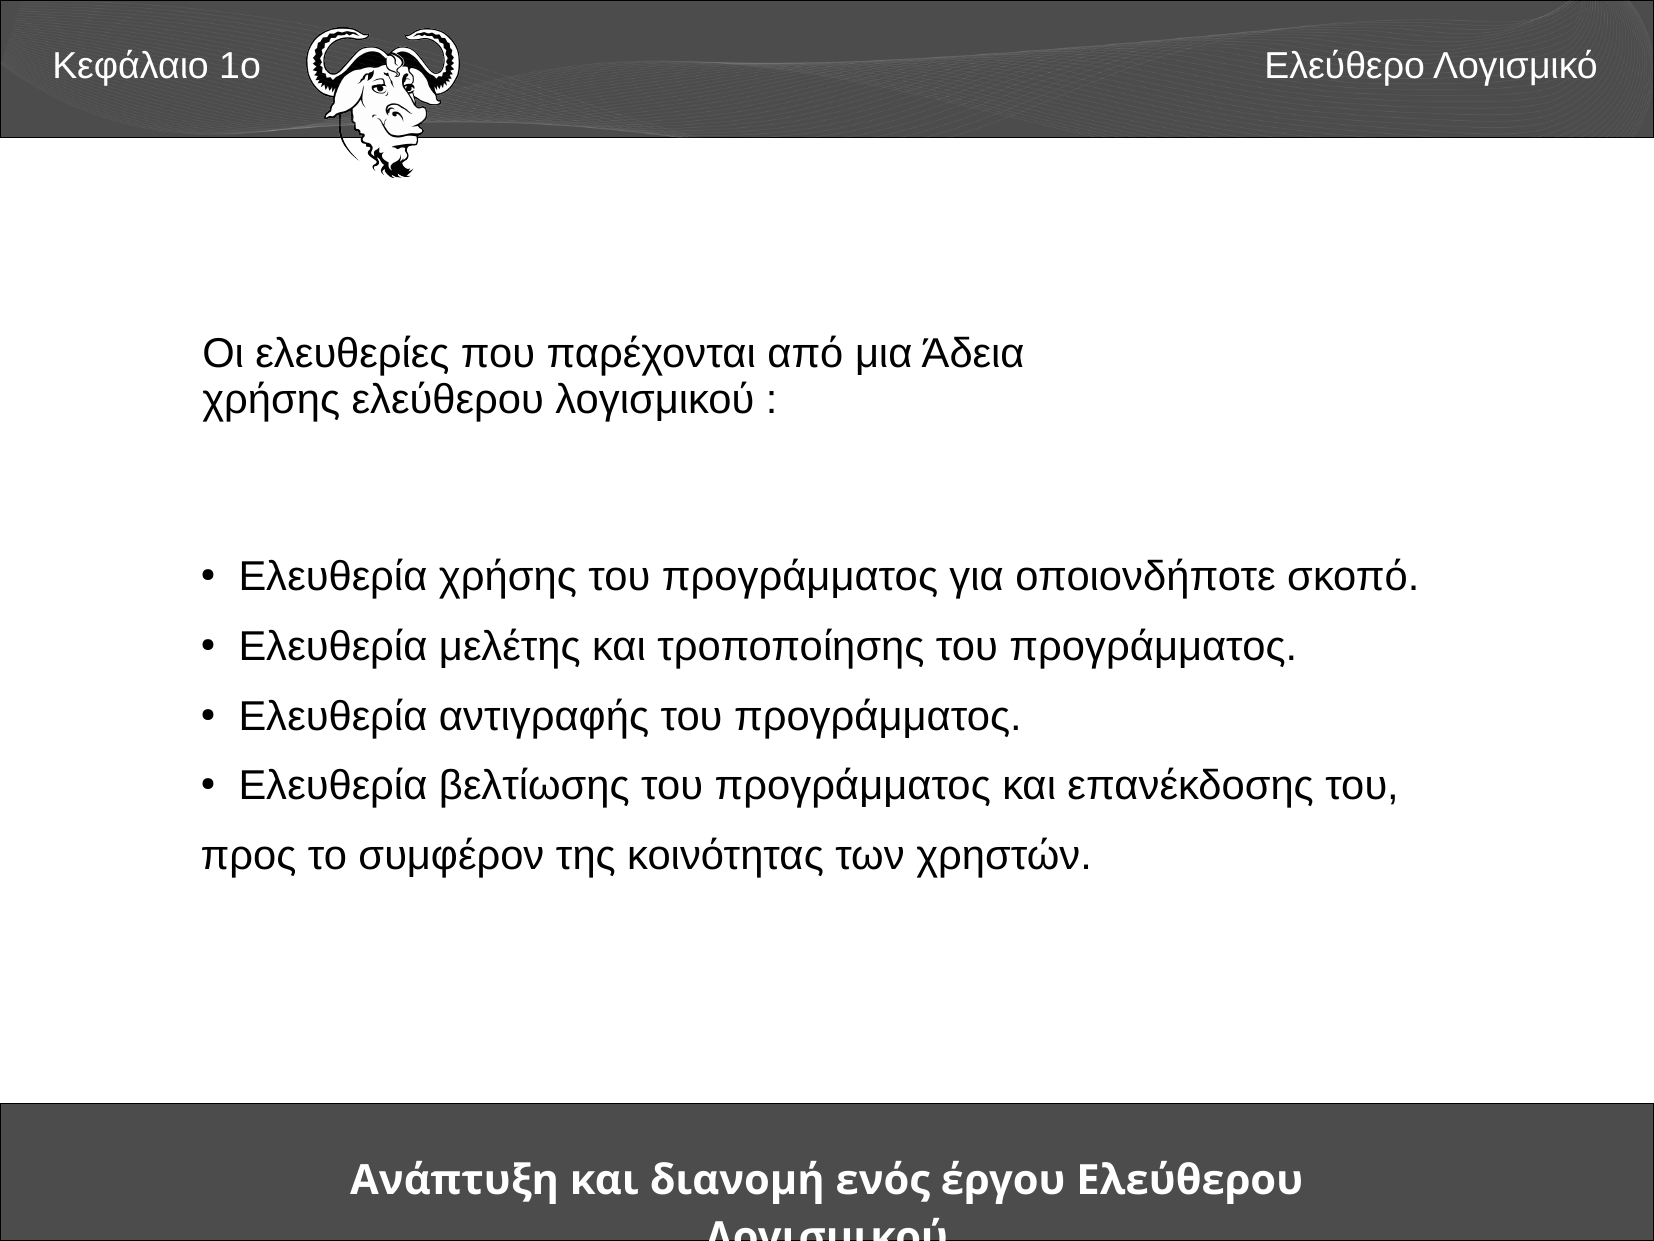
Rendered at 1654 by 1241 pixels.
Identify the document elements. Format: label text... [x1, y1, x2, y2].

text_box Ελευθερία χρήσης του προγράμματος για οποιονδήποτε σκοπό. Ελευθερία μελέτης και τροποποίησης του προγράμματος. Ελευθερία αντιγραφής του προγράμματος. Ελευθερία βελτίωσης του προγράμματος και επανέκδοσης του, προς το συμφέρον της κοινότητας των χρηστών. [185, 522, 1463, 863]
text_box [0, 1103, 1654, 1241]
text_box [715, 1227, 722, 1241]
text_box [806, 1233, 816, 1241]
text_box Οι ελευθερίες που παρέχονται από μια Άδεια χρήσης ελεύθερου λογισμικού : [187, 322, 1053, 430]
text_box Ανάπτυξη και διανομή ενός έργου Ελεύθερου Λογισμικού [243, 1142, 1410, 1207]
text_box [903, 1233, 913, 1241]
picture [0, 0, 1654, 197]
text_box [740, 1233, 750, 1241]
